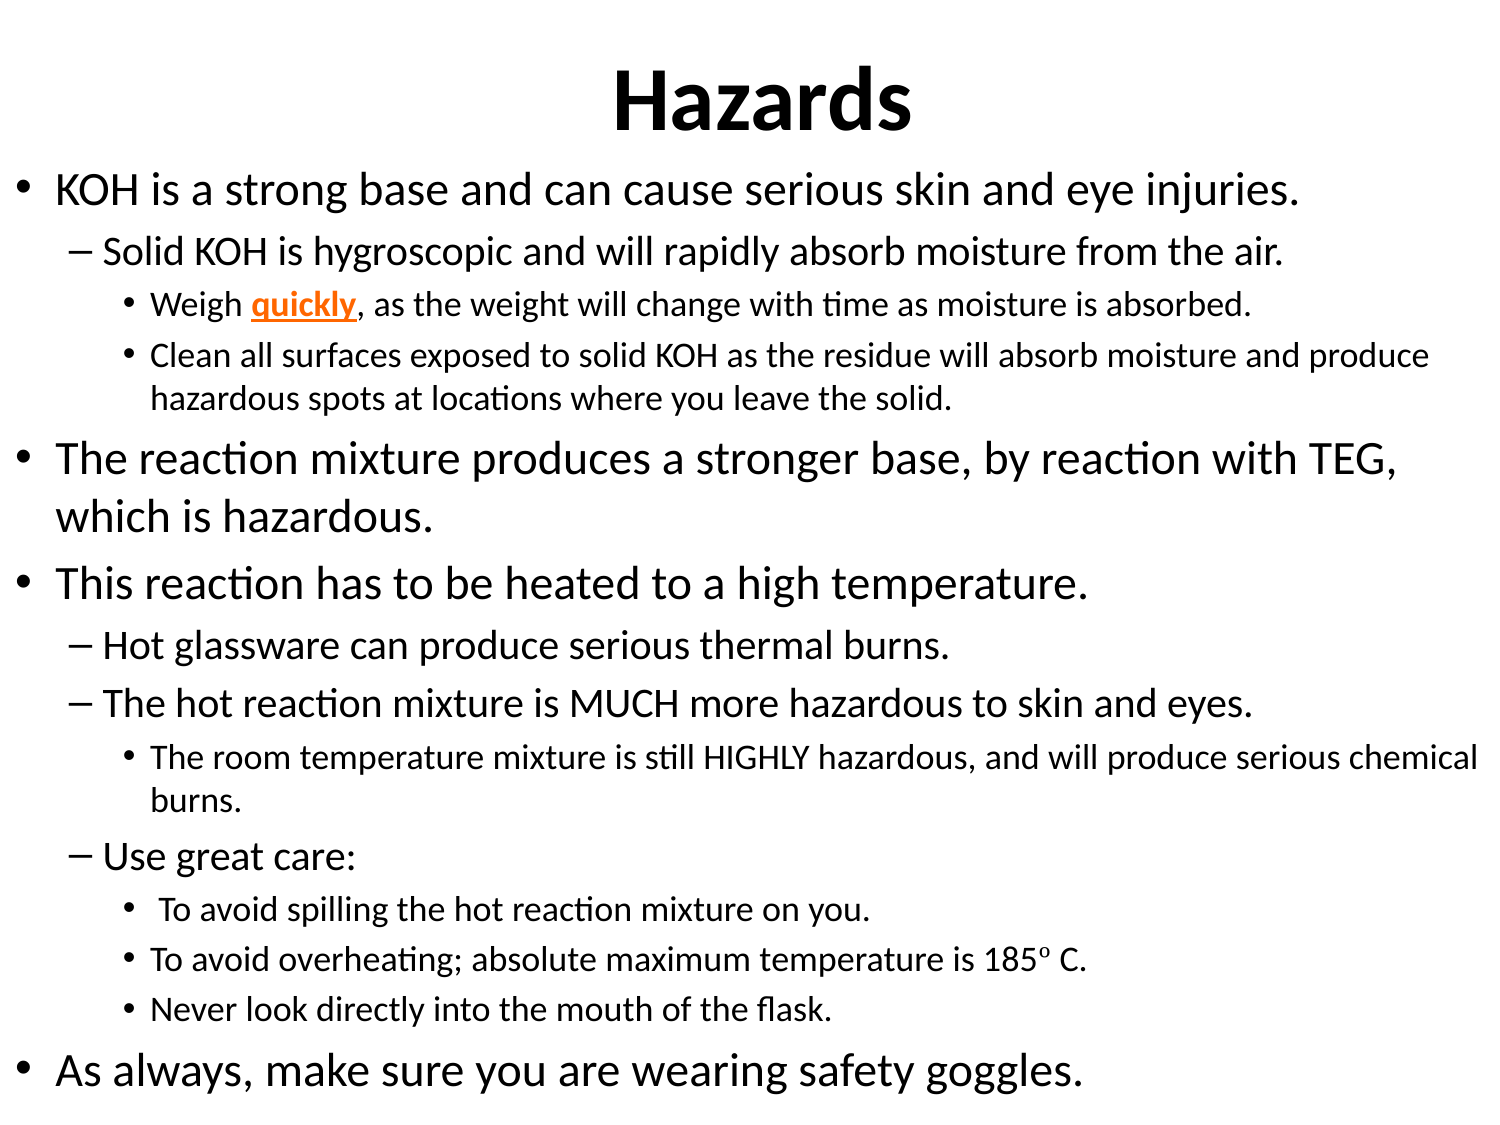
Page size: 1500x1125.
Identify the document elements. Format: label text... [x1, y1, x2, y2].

title Hazards [87, 0, 1438, 149]
list KOH is a strong base and can cause serious skin and eye injuries. Solid KOH is hygroscopic and will rapidly absorb moisture from the air. Weigh quickly, as the weight will change with time as moisture is absorbed. Clean all surfaces exposed to solid KOH as the residue will absorb moisture and produce hazardous spots at locations where you leave the solid. The reaction mixture produces a stronger base, by reaction with TEG, which is hazardous. This reaction has to be heated to a high temperature. Hot glassware can produce serious thermal burns. The hot reaction mixture is MUCH more hazardous to skin and eyes. The room temperature mixture is still HIGHLY hazardous, and will produce serious chemical burns. Use great care: To avoid spilling the hot reaction mixture on you. To avoid overheating; absolute maximum temperature is 185º C. Never look directly into the mouth of the flask. As always, make sure you are wearing safety goggles. [0, 149, 1500, 1125]
